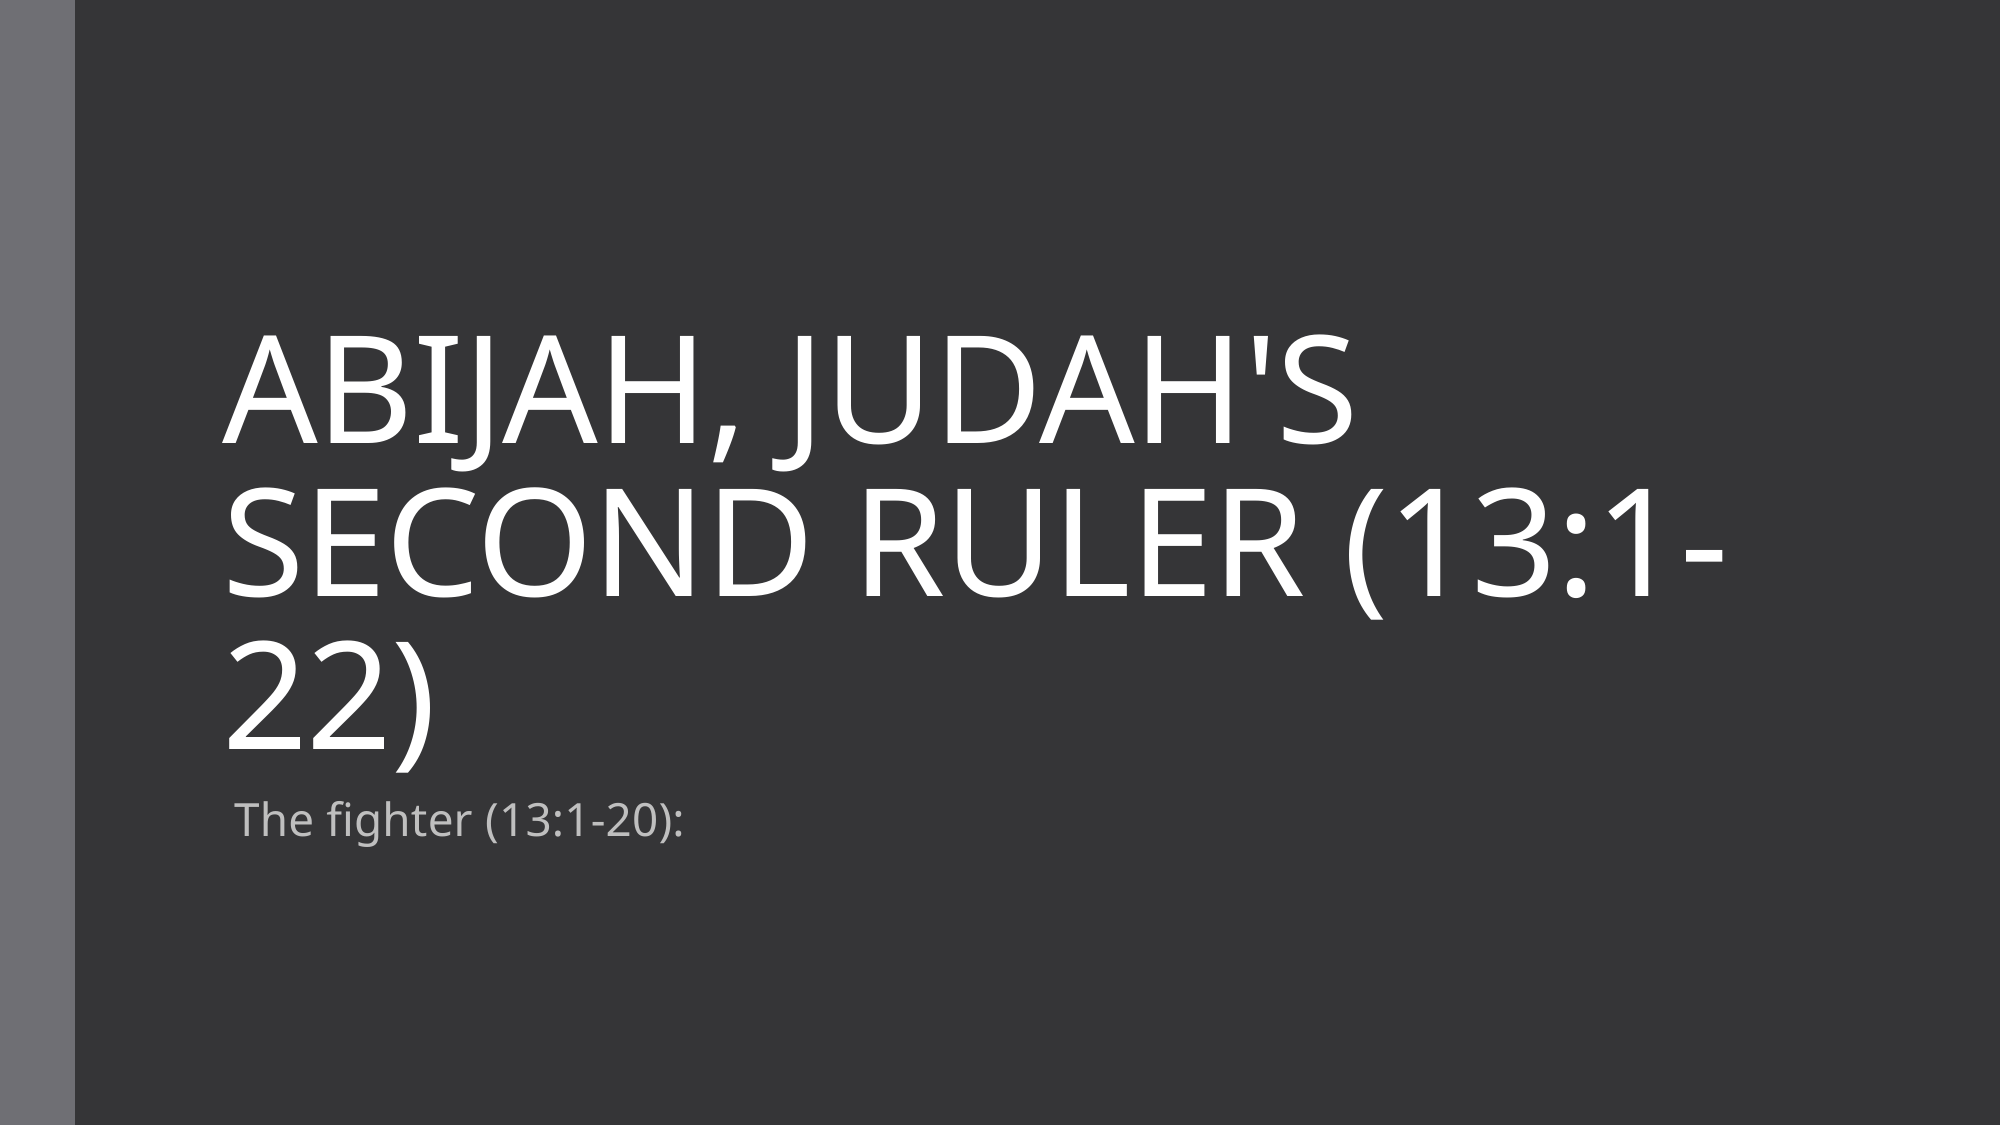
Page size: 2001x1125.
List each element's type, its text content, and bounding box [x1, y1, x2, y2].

title ABIJAH, JUDAH'S SECOND RULER (13:1-22) [206, 124, 1752, 787]
subtitle The fighter (13:1-20): [206, 787, 1752, 1066]
